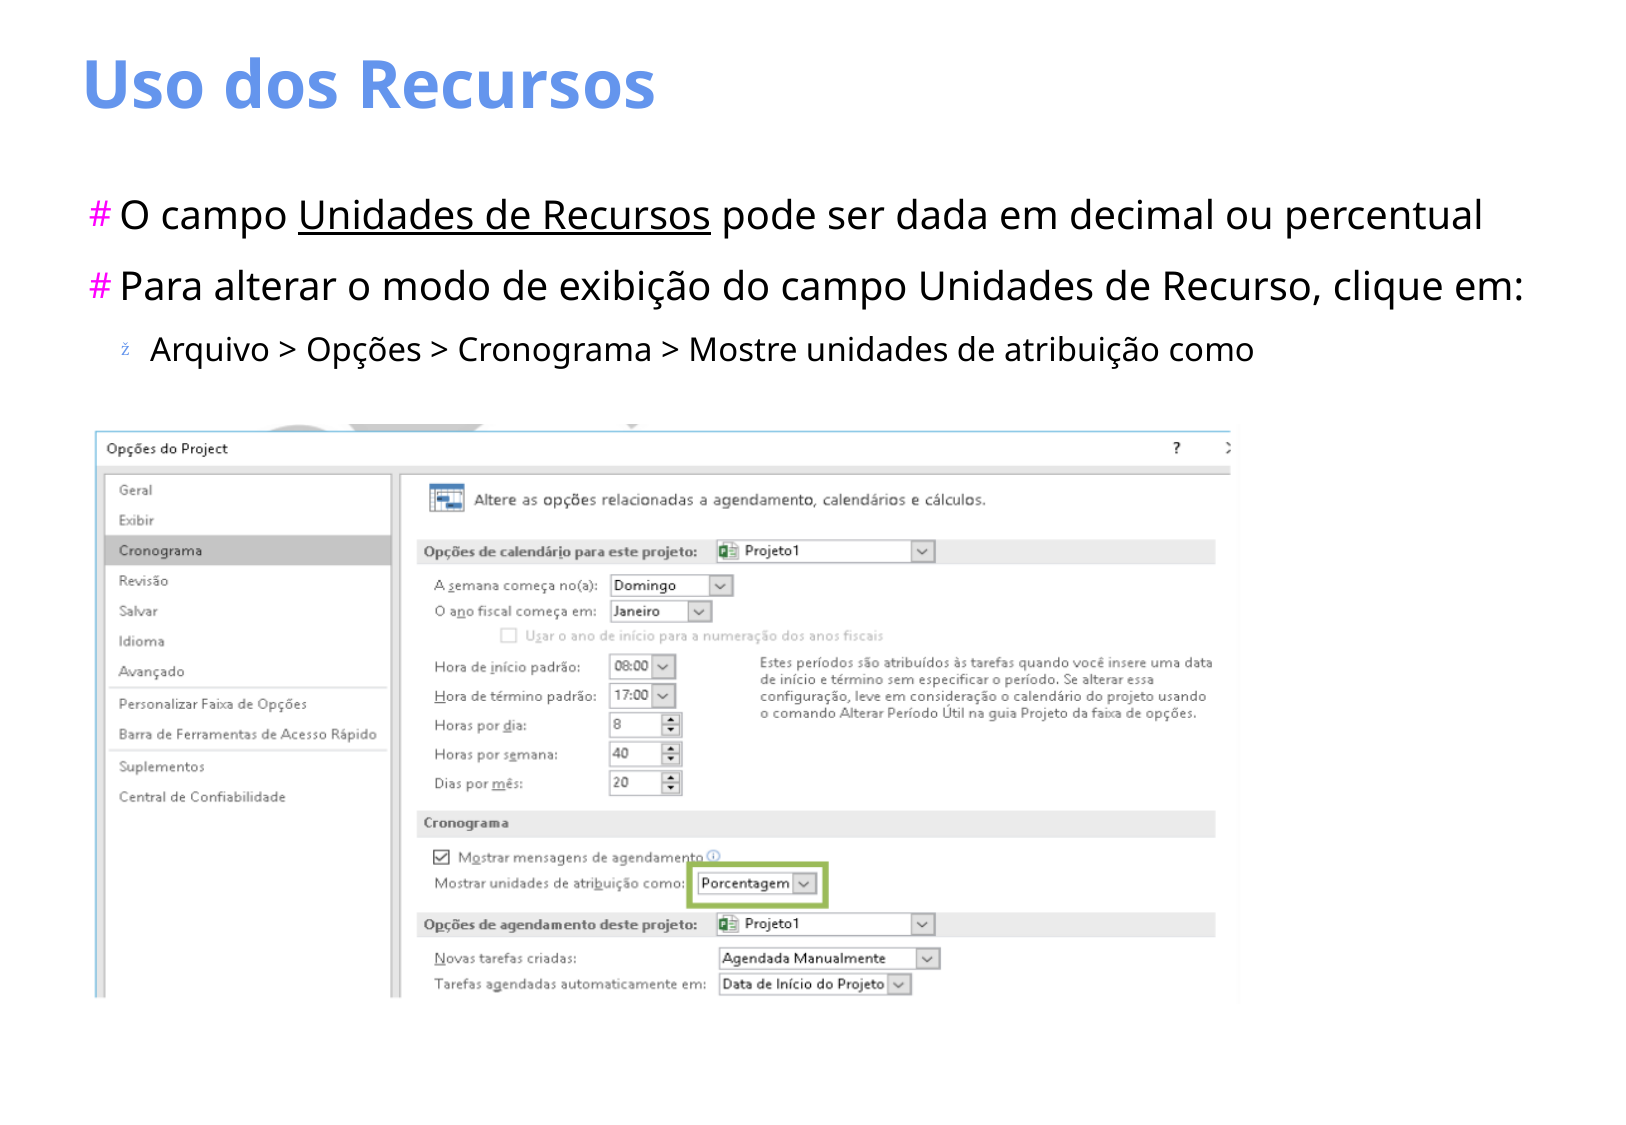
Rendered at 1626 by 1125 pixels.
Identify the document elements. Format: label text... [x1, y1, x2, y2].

list O campo Unidades de Recursos pode ser dada em decimal ou percentual Para alterar o modo de exibição do campo Unidades de Recurso, clique em: Arquivo > Opções > Cronograma > Mostre unidades de atribuição como [81, 165, 1544, 485]
title Uso dos Recursos [81, 41, 1544, 122]
picture [88, 424, 1241, 1004]
